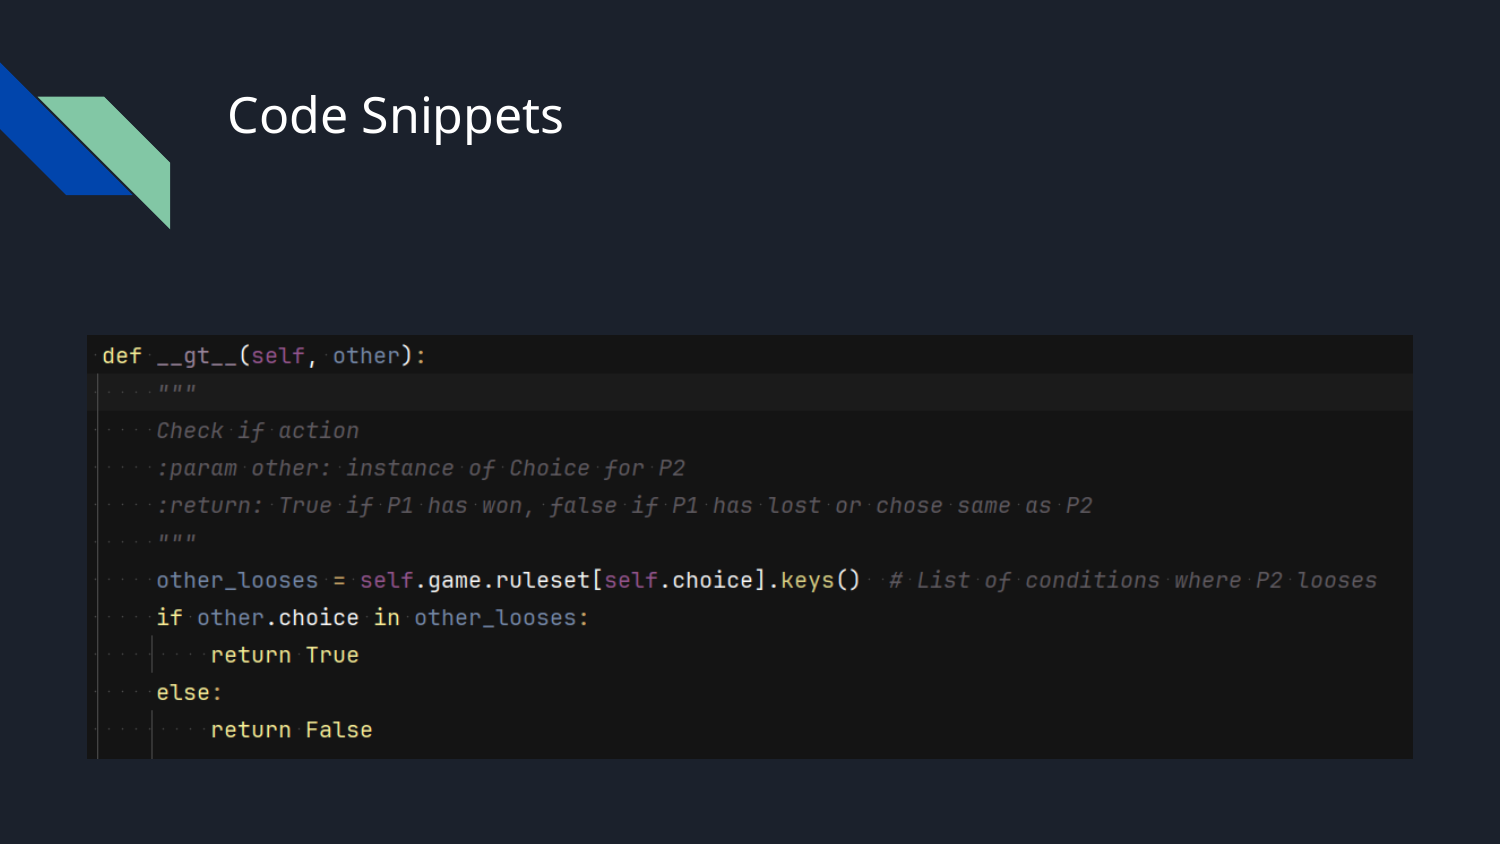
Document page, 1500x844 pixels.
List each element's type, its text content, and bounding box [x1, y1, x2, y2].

title Code Snippets [212, 64, 1368, 215]
picture [87, 335, 1413, 759]
